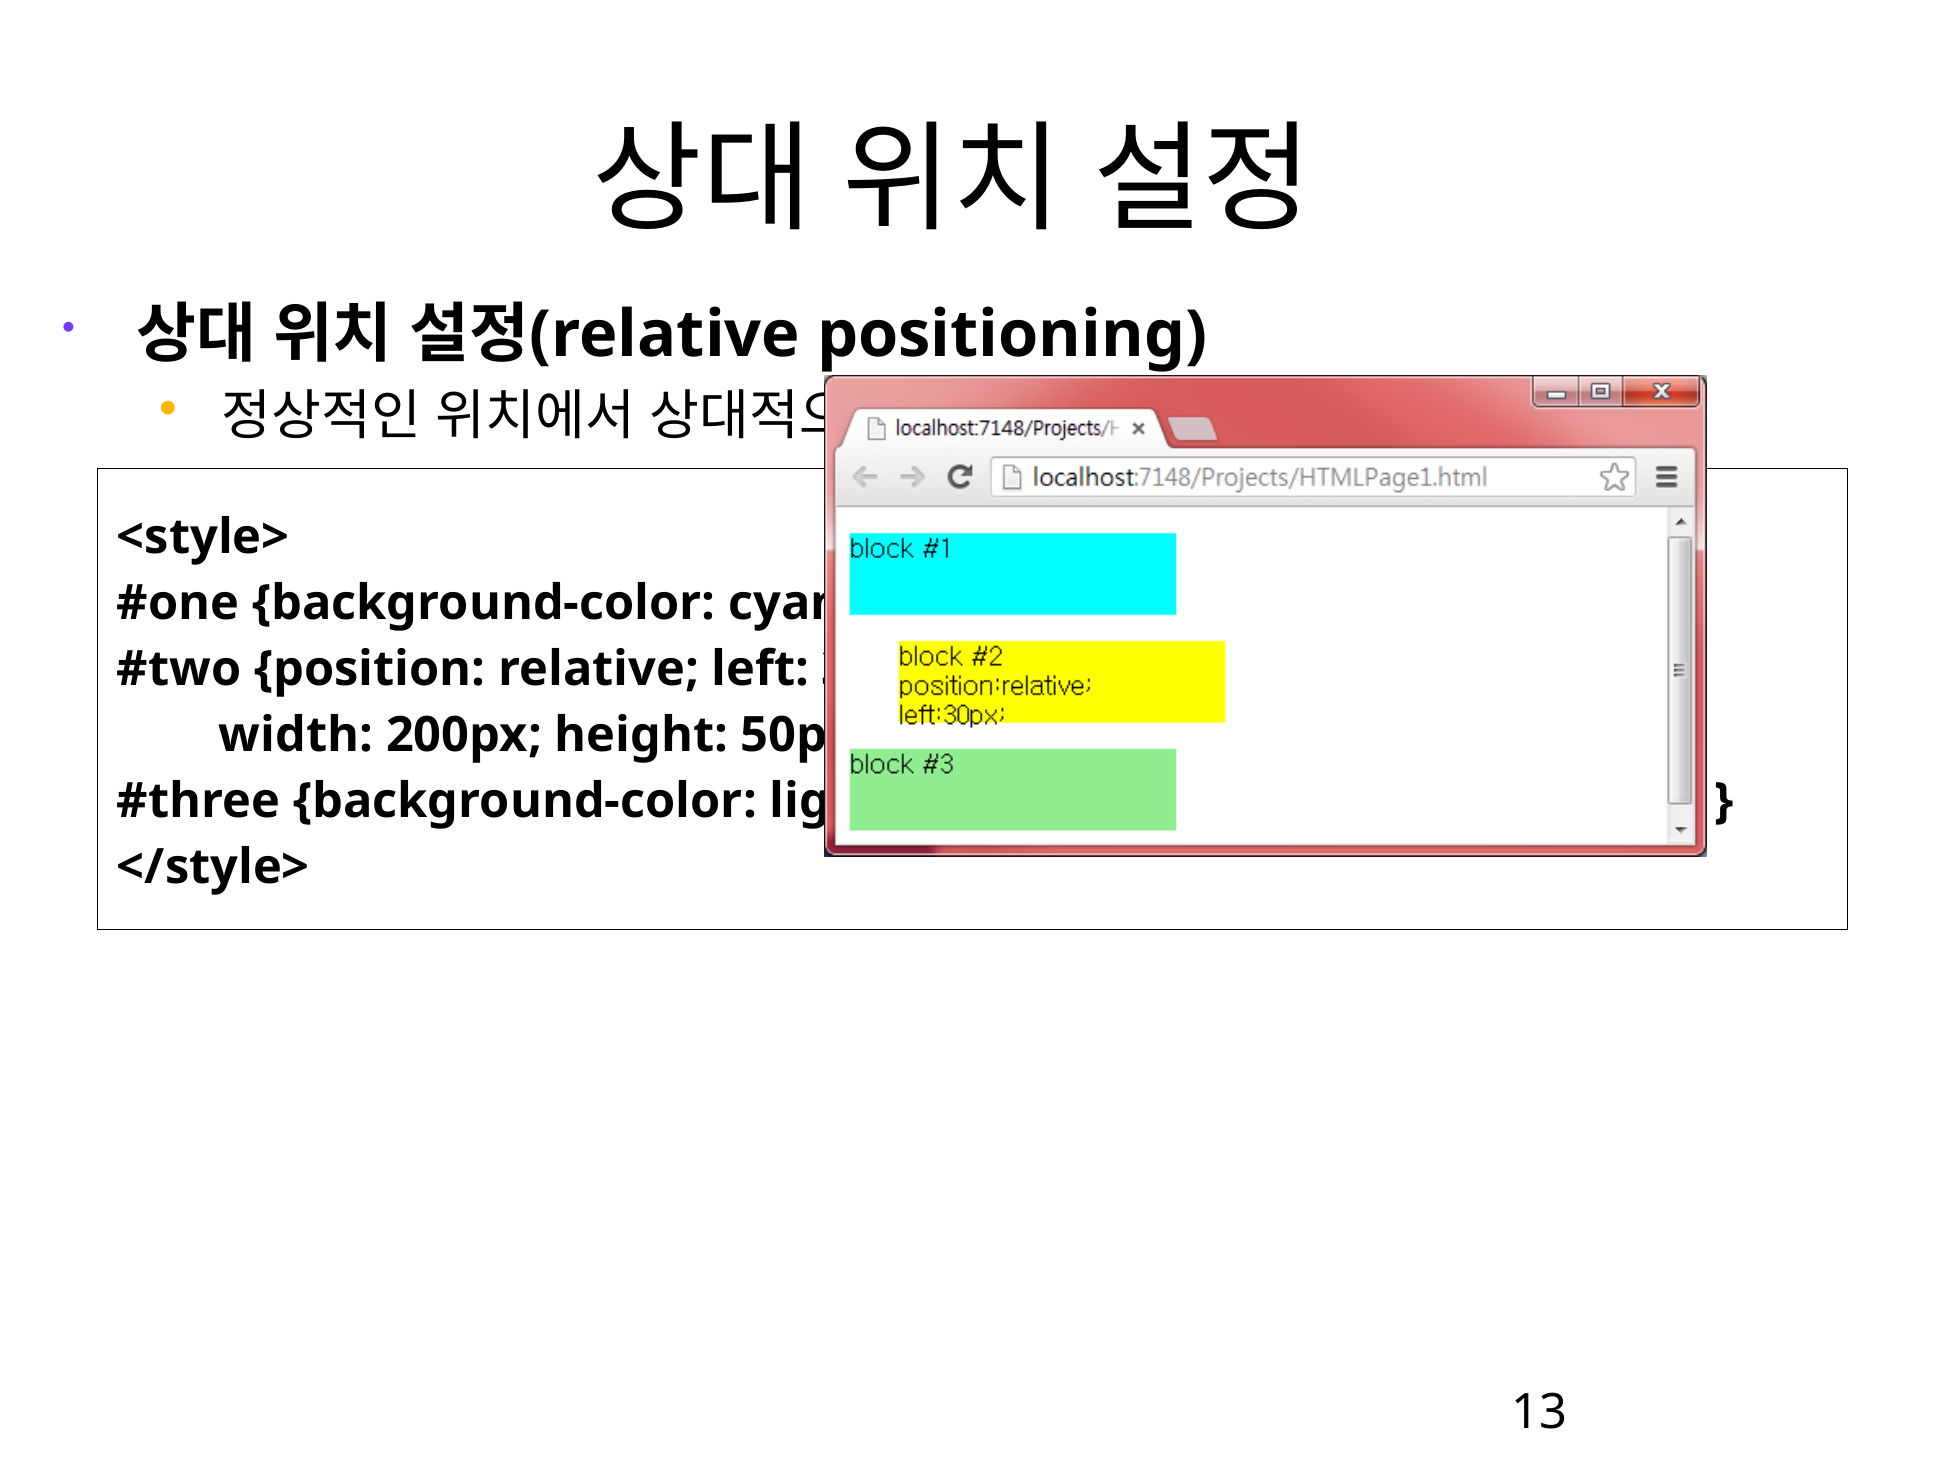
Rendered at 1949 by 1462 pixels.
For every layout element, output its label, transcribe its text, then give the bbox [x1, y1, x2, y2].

text_box <style> #one {background-color: cyan; width: 200px; height: 50px; } #two {position: relative; left: 30px; background-color: yellow; width: 200px; height: 50px; } #three {background-color: lightgreen; width: 200px; height: 50px; } </style> [97, 468, 1848, 930]
title 상대 위치 설정 [156, 92, 1749, 255]
list 상대 위치 설정(relative positioning) 정상적인 위치에서 상대적으로 요소가 배치 [48, 284, 1897, 1343]
slide_number <숫자> [1496, 1372, 1899, 1462]
picture [824, 375, 1707, 857]
